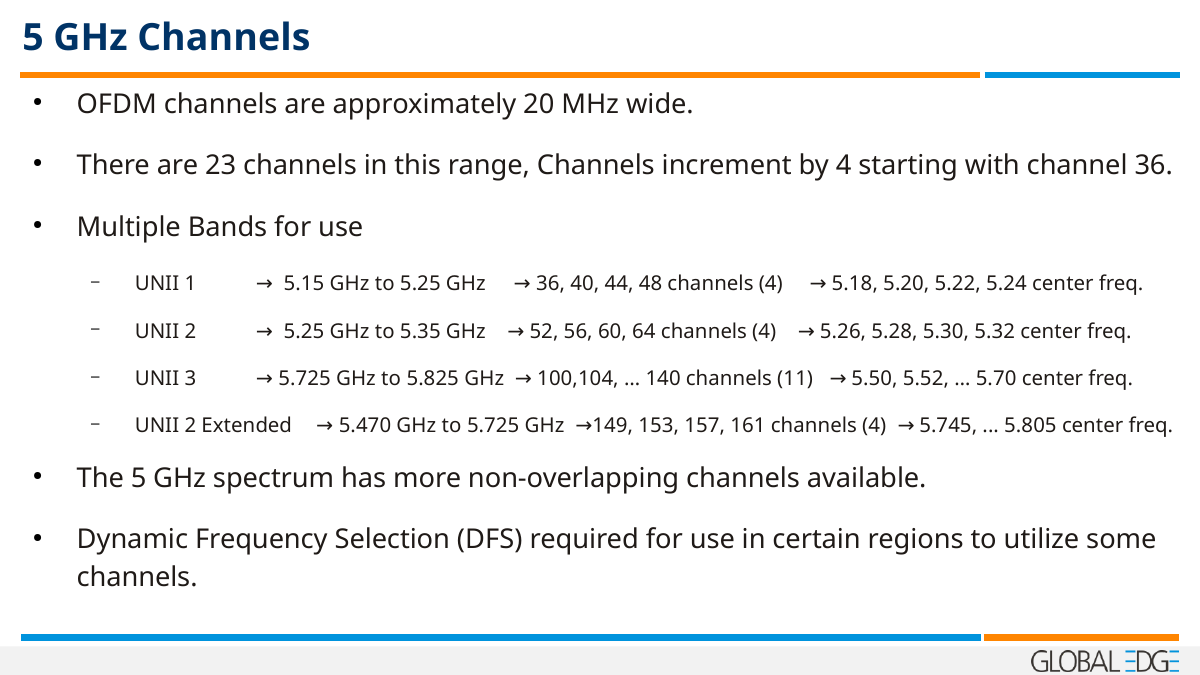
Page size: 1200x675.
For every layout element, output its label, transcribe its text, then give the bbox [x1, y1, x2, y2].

picture [1031, 650, 1179, 672]
title 5 GHz Channels [12, 9, 1088, 63]
list OFDM channels are approximately 20 MHz wide. There are 23 channels in this range, Channels increment by 4 starting with channel 36. Multiple Bands for use UNII 1 → 5.15 GHz to 5.25 GHz → 36, 40, 44, 48 channels (4) → 5.18, 5.20, 5.22, 5.24 center freq. UNII 2 → 5.25 GHz to 5.35 GHz → 52, 56, 60, 64 channels (4) → 5.26, 5.28, 5.30, 5.32 center freq. UNII 3 → 5.725 GHz to 5.825 GHz → 100,104, … 140 channels (11) → 5.50, 5.52, … 5.70 center freq. UNII 2 Extended → 5.470 GHz to 5.725 GHz →149, 153, 157, 161 channels (4) → 5.745, ... 5.805 center freq. The 5 GHz spectrum has more non-overlapping channels available. Dynamic Frequency Selection (DFS) required for use in certain regions to utilize some channels. [18, 84, 1176, 616]
